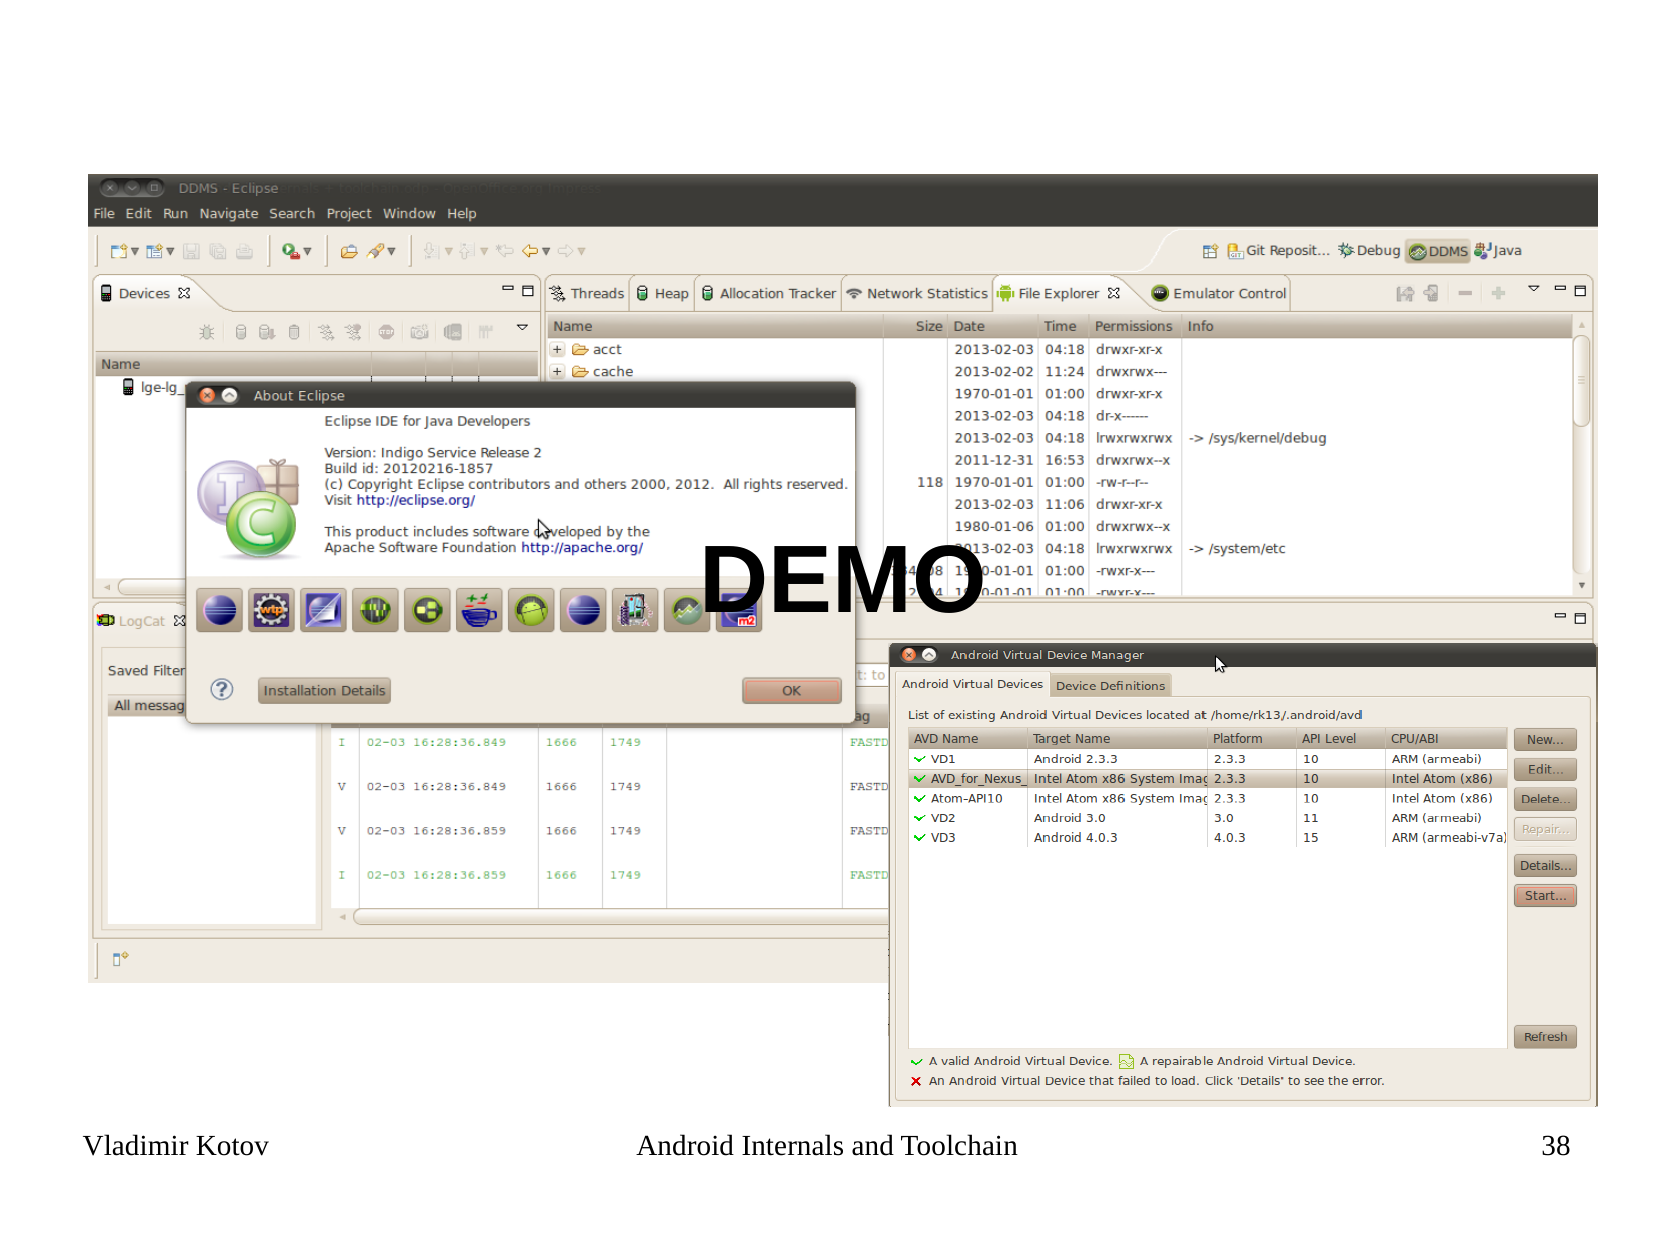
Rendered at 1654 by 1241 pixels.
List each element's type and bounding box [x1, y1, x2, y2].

picture [88, 174, 1598, 1107]
